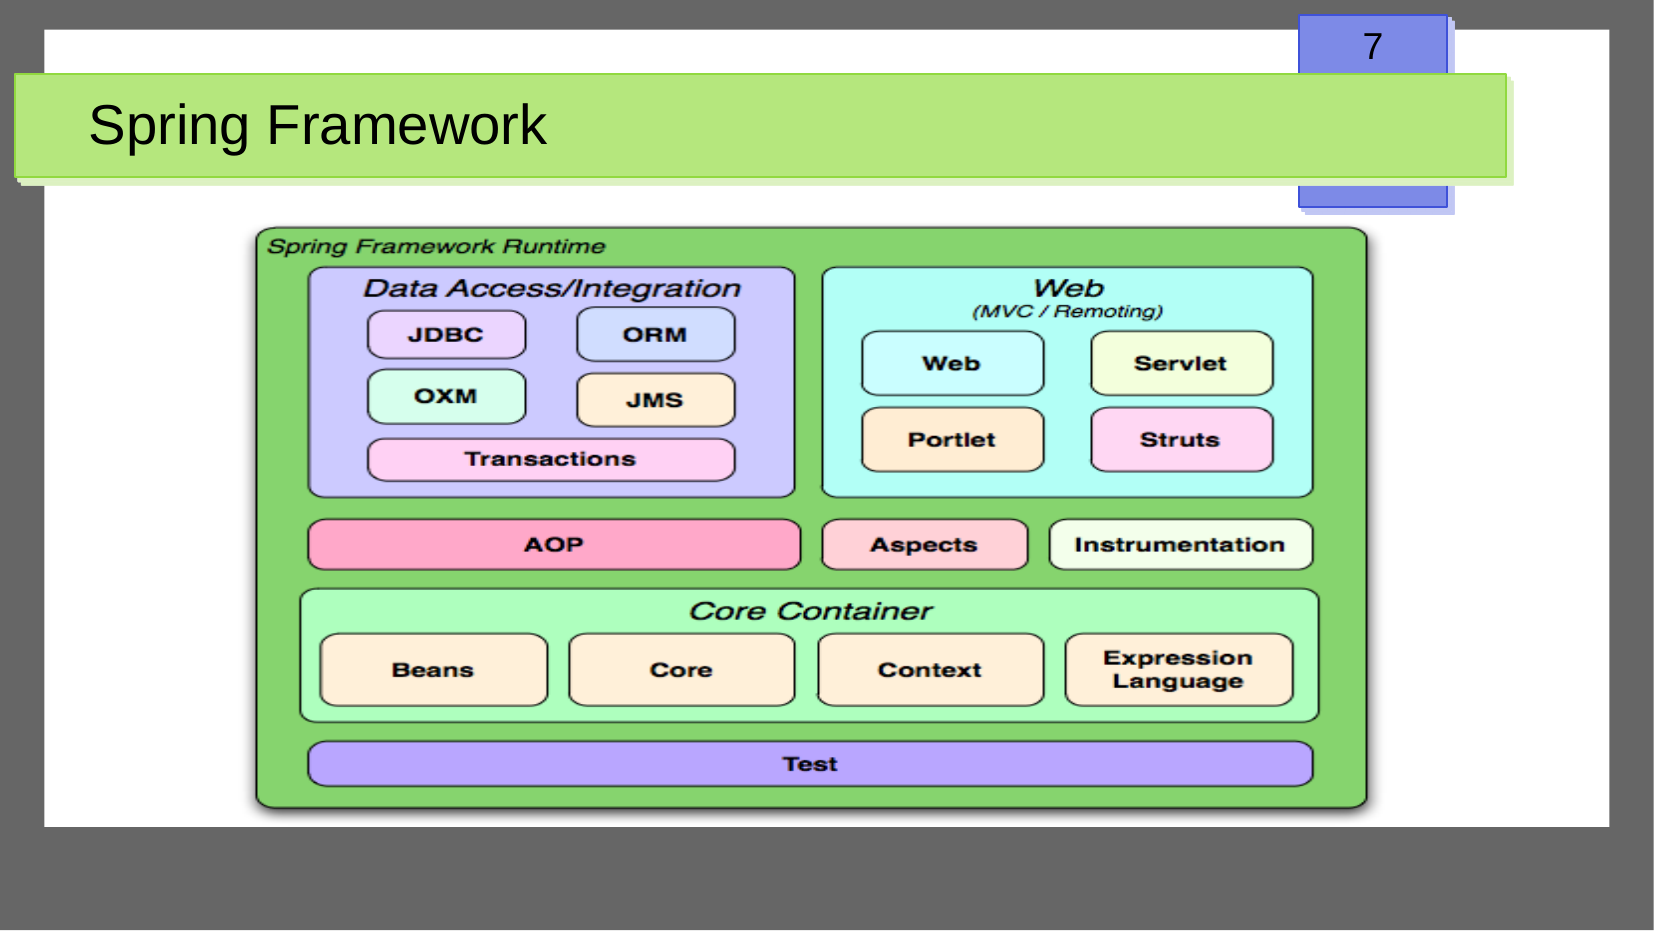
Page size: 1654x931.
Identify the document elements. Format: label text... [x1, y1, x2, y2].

picture [234, 218, 1388, 827]
title Spring Framework [88, 73, 1506, 178]
text_box <number> [1272, 18, 1474, 74]
